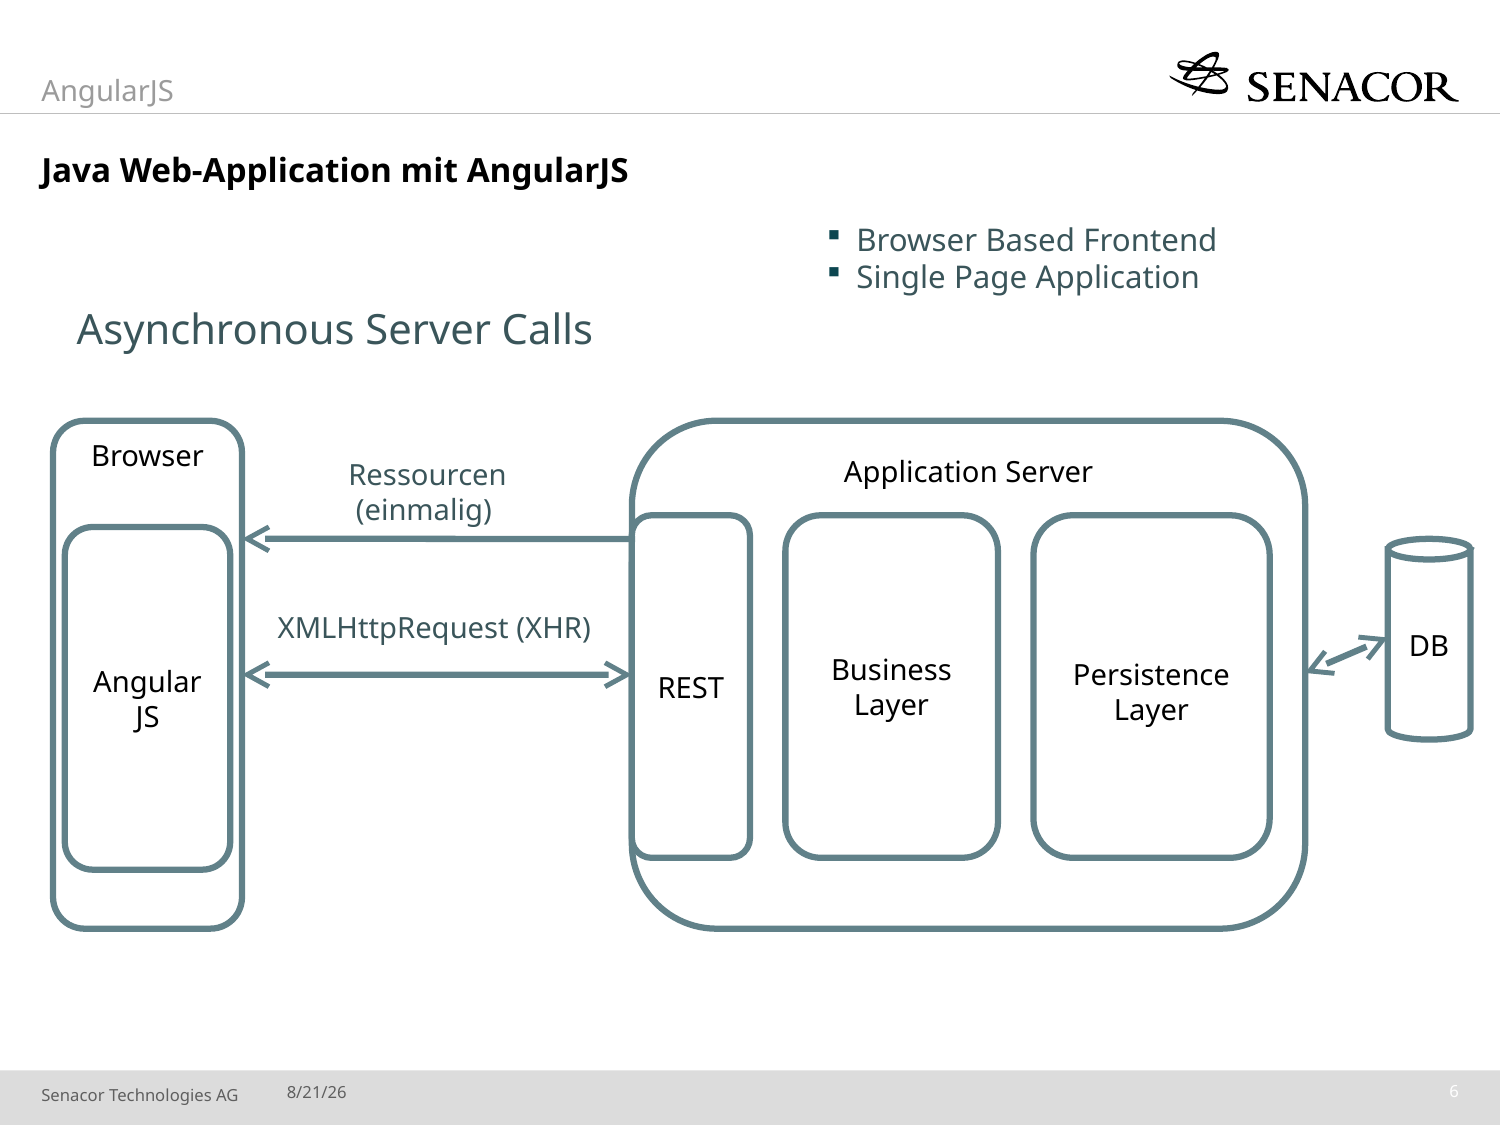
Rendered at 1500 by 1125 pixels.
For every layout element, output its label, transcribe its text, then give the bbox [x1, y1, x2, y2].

text_box Persistence Layer [1033, 515, 1270, 858]
slide_number 3/10/14 [286, 1070, 408, 1125]
slide_number 8 [1352, 1070, 1459, 1125]
text_box DB [1387, 538, 1471, 740]
text_box Browser Based Frontend Single Page Application [826, 219, 1500, 295]
text_box XMLHttpRequest (XHR) [277, 609, 621, 645]
text_box Browser [53, 420, 243, 929]
text_box Business Layer [785, 515, 998, 858]
title Java Web-Application mit AngularJS [41, 149, 1459, 232]
list AngularJS [41, 42, 1164, 114]
text_box Angular JS [64, 527, 231, 870]
text_box Asynchronous Server Calls [76, 302, 904, 353]
text_box Application Server [631, 420, 1306, 929]
text_box REST [631, 515, 750, 858]
text_box Ressourcen (einmalig) [348, 456, 526, 527]
